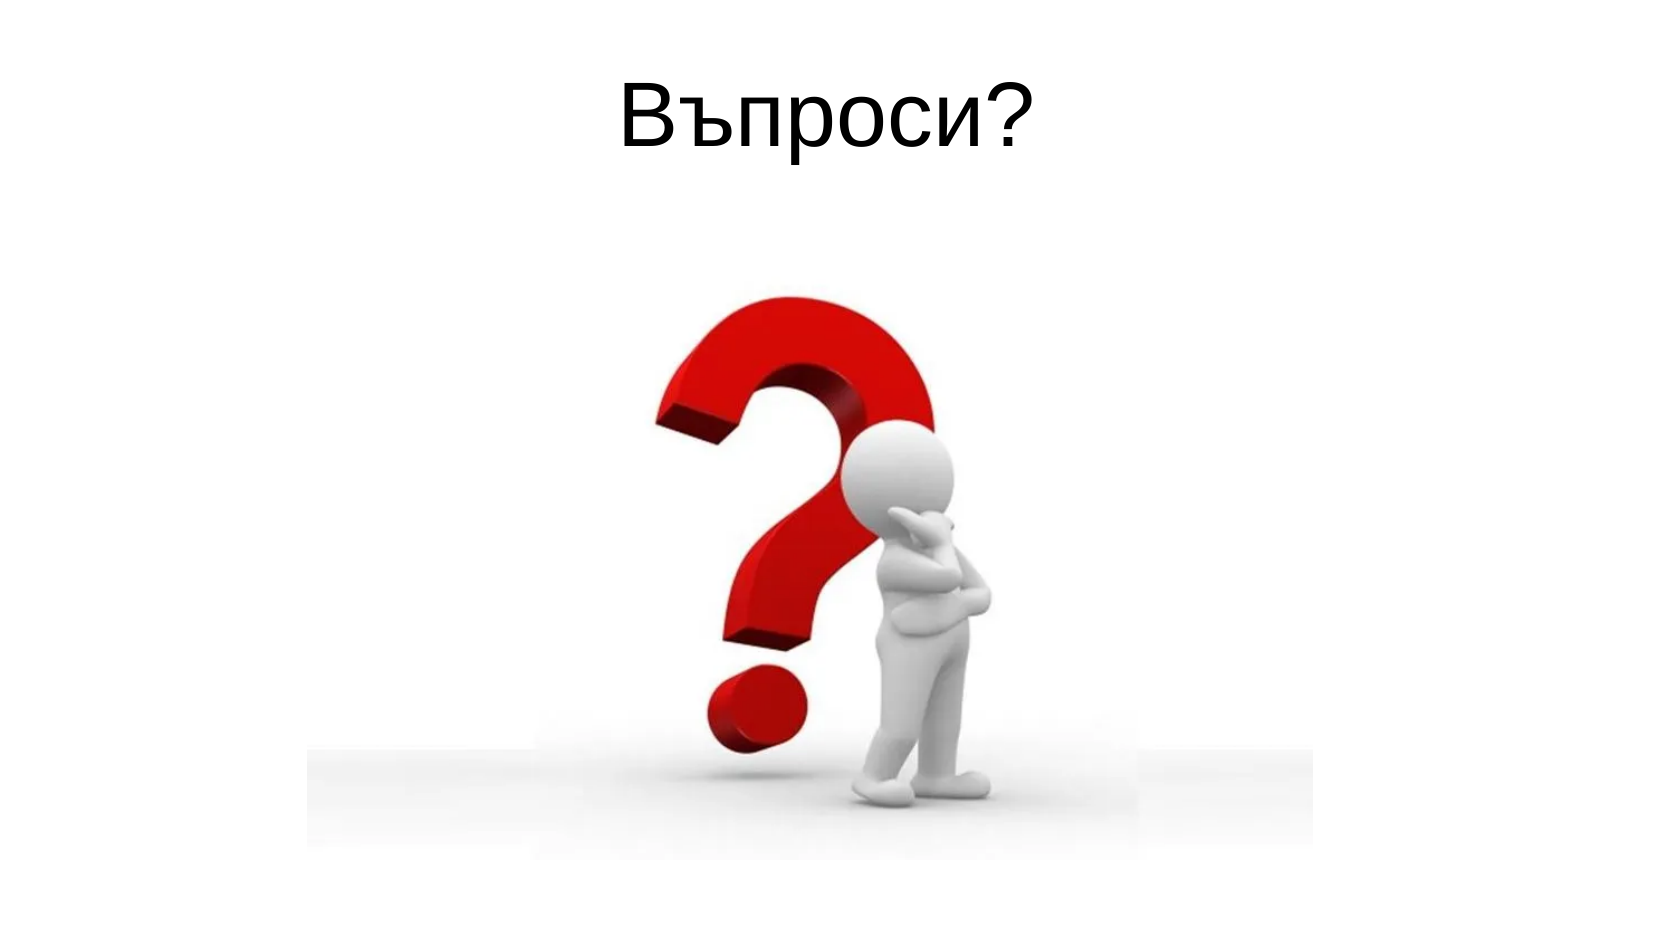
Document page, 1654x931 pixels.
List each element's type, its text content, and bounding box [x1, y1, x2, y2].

title Въпроси? [82, 37, 1571, 193]
picture [307, 192, 1313, 860]
